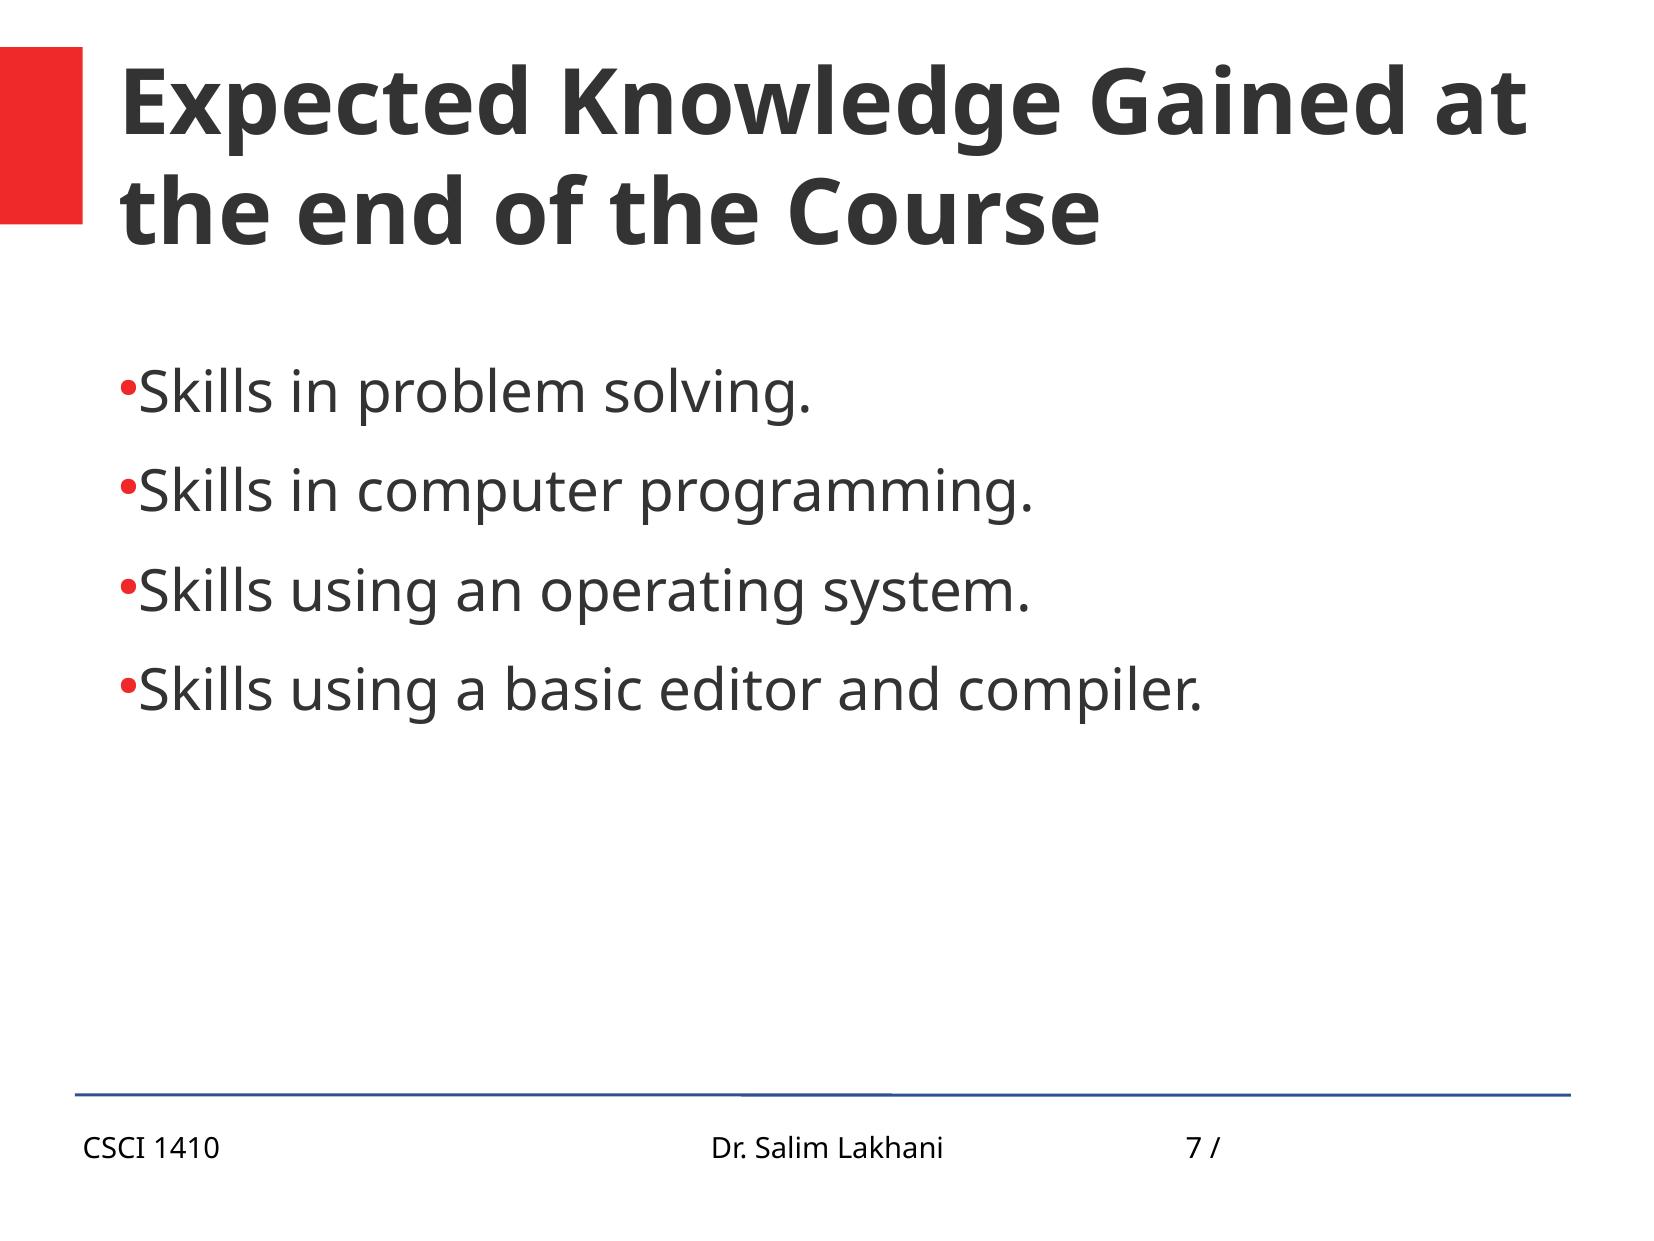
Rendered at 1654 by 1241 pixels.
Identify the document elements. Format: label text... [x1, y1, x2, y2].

text_box CSCI 1410 [82, 1129, 468, 1216]
title Expected Knowledge Gained at the end of the Course [118, 27, 1571, 278]
text_box Dr. Salim Lakhani [565, 1129, 1090, 1216]
text_box / [1185, 1129, 1571, 1216]
list Skills in problem solving. Skills in computer programming. Skills using an operating system. Skills using a basic editor and compiler. [118, 354, 1536, 1074]
